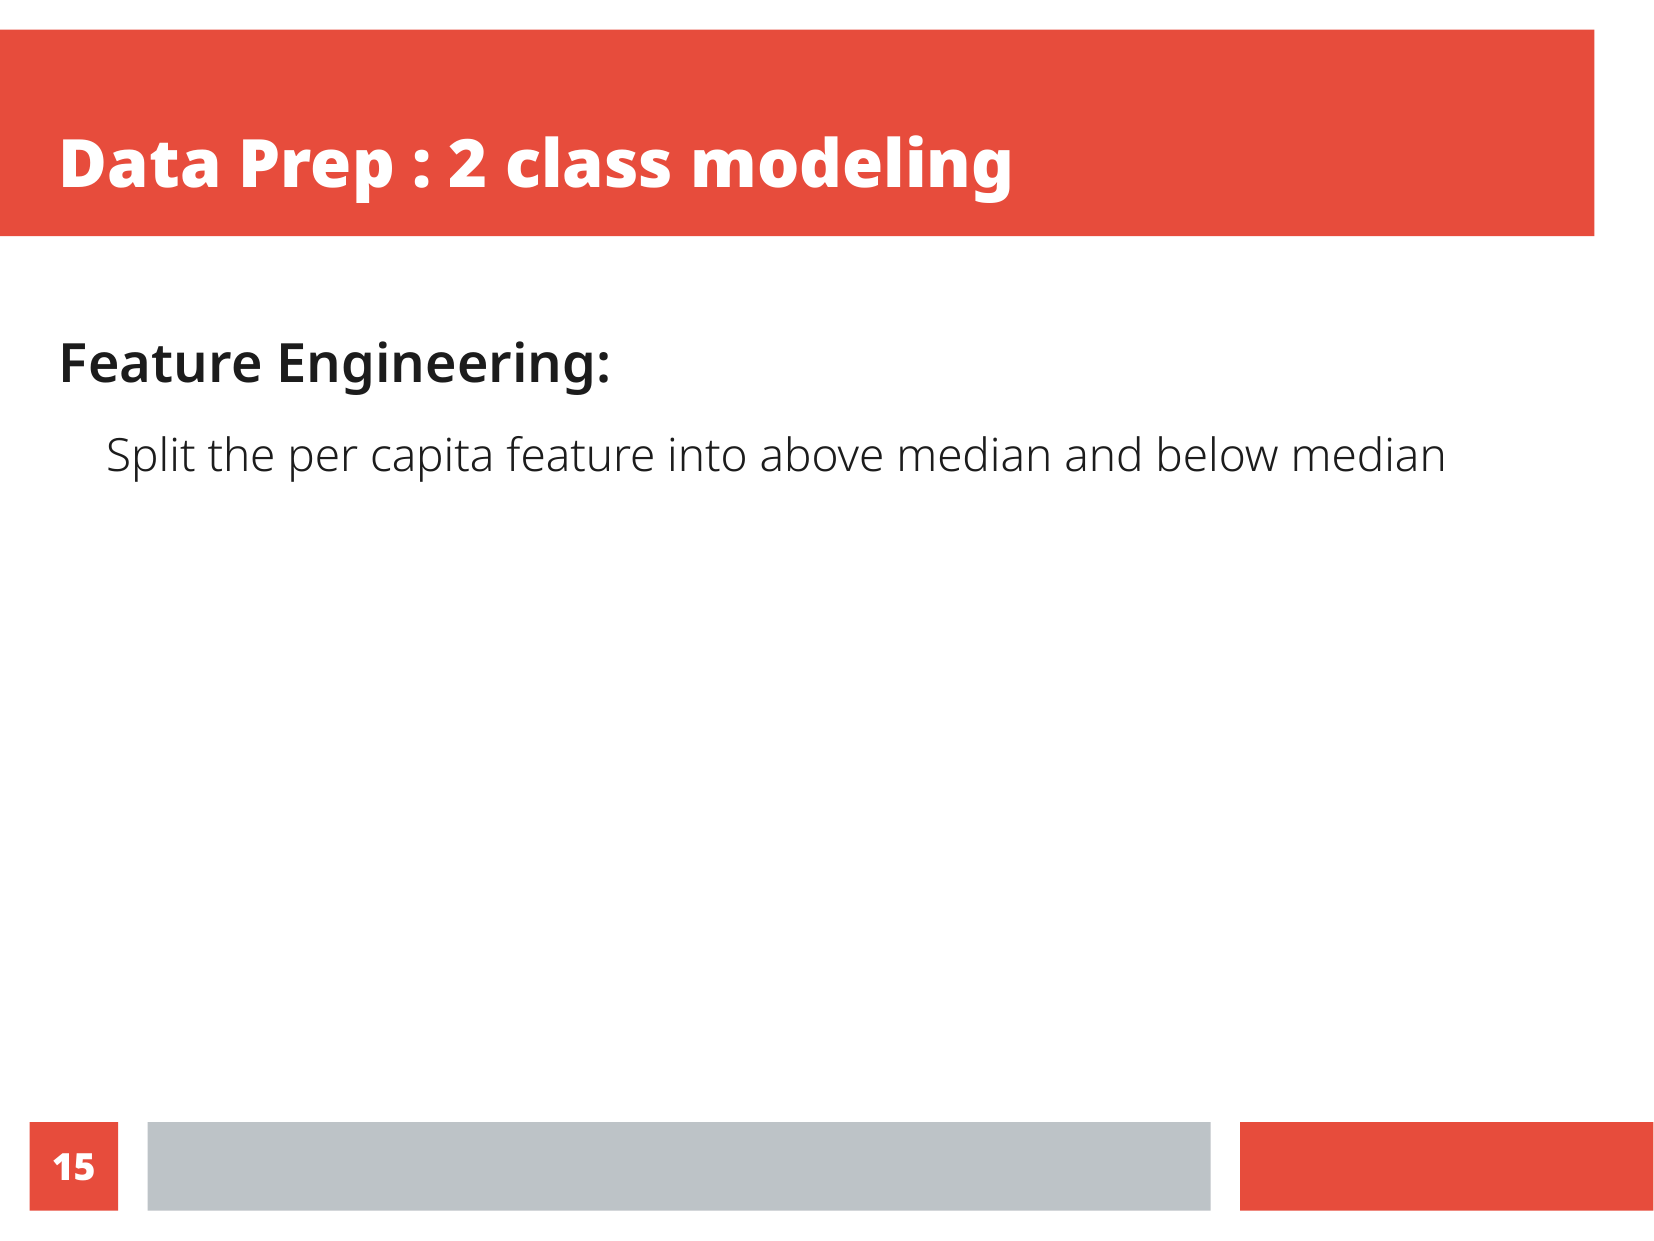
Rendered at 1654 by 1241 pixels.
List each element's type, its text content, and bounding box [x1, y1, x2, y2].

title Data Prep : 2 class modeling [59, 59, 1595, 207]
list Feature Engineering: Split the per capita feature into above median and below median [59, 324, 1565, 1093]
